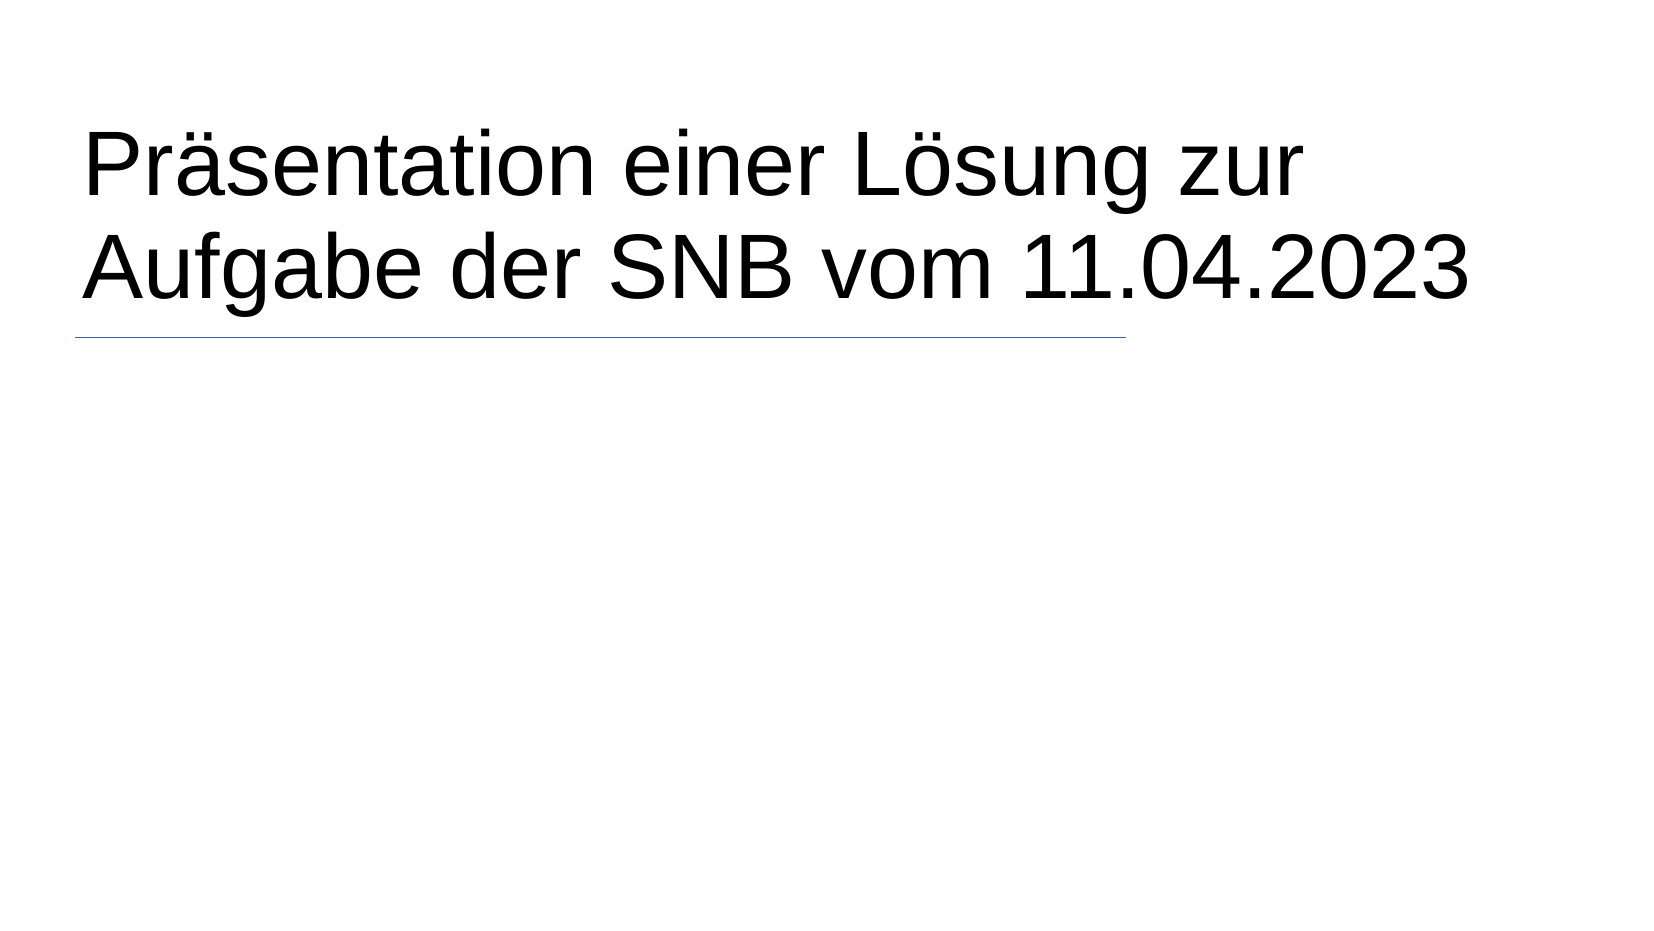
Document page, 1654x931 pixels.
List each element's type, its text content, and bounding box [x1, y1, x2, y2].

title Präsentation einer Lösung zur Aufgabe der SNB vom 11.04.2023 [82, 112, 1571, 318]
